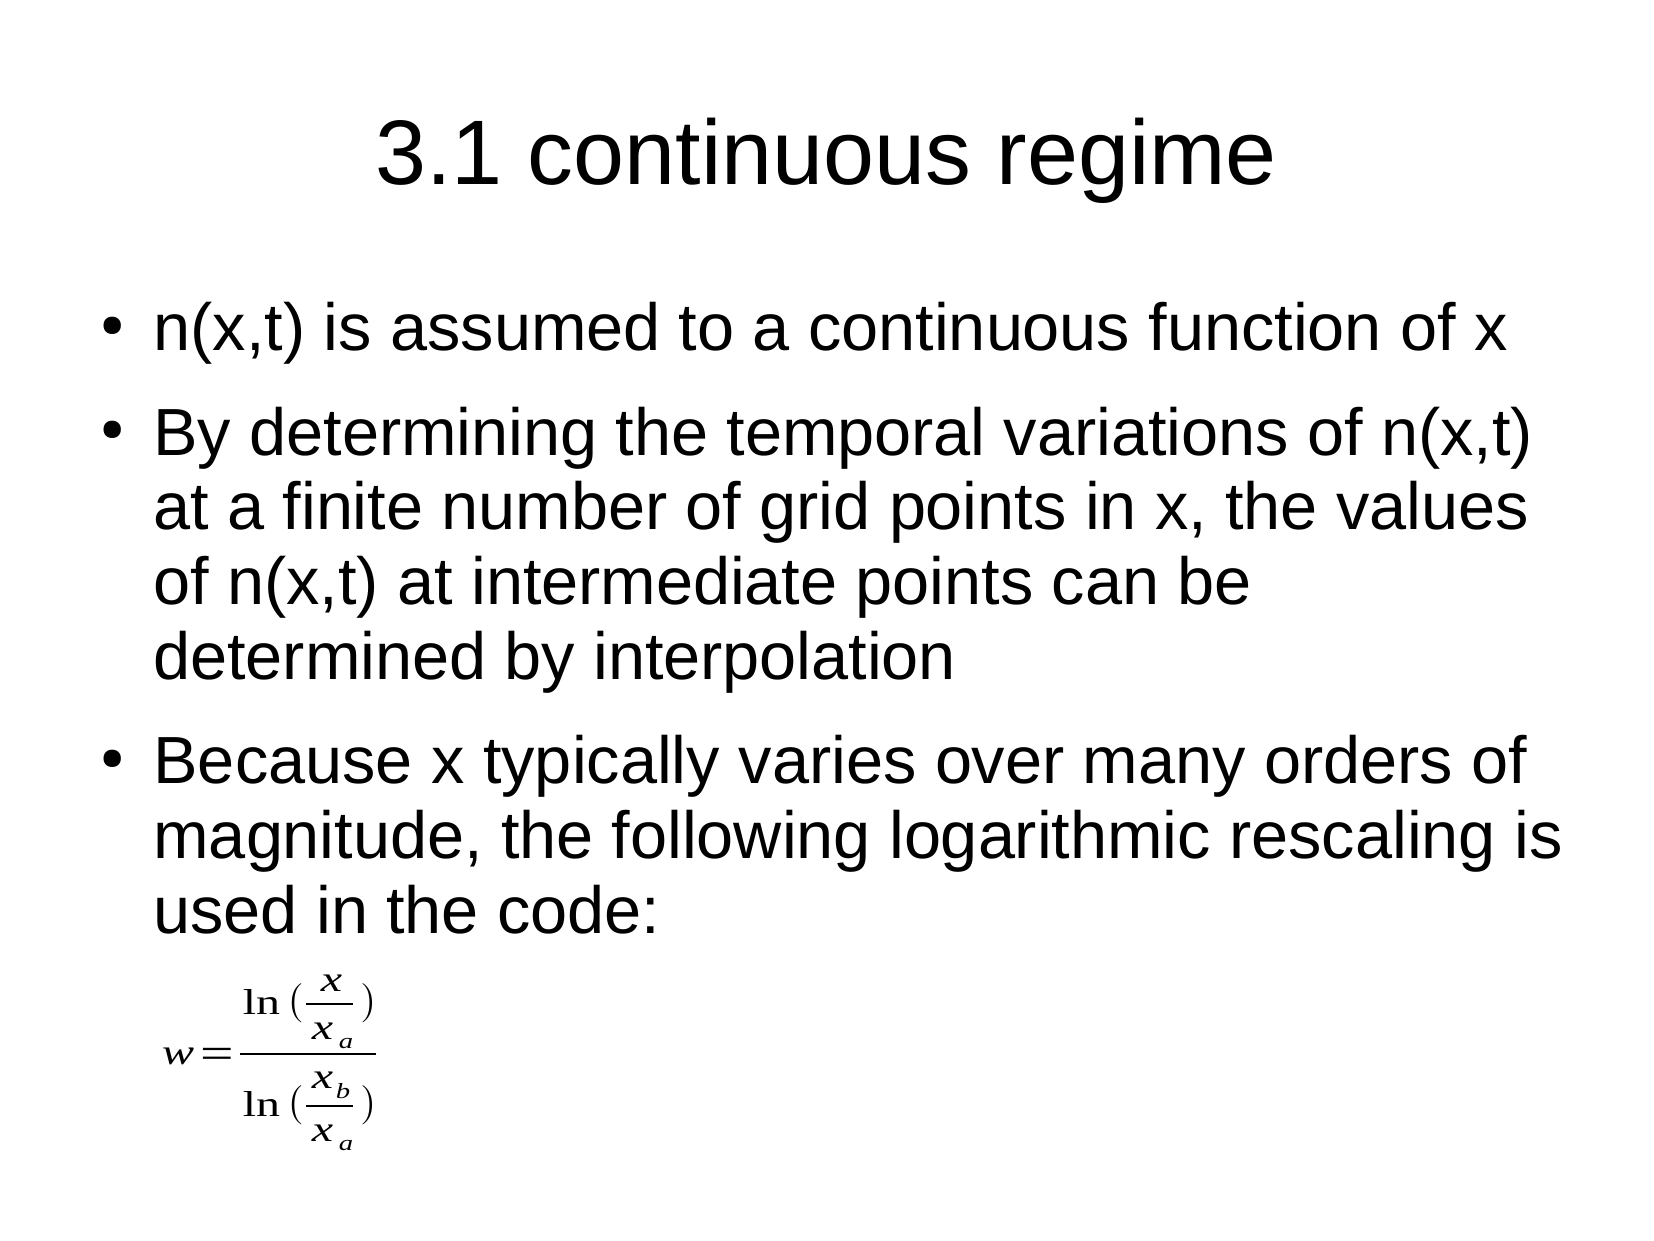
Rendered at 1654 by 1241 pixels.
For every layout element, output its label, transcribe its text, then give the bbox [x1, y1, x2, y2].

title 3.1 continuous regime [82, 49, 1571, 257]
list n(x,t) is assumed to a continuous function of x By determining the temporal variations of n(x,t) at a finite number of grid points in x, the values of n(x,t) at intermediate points can be determined by interpolation Because x typically varies over many orders of magnitude, the following logarithmic rescaling is used in the code: [82, 290, 1571, 1010]
chart [150, 960, 391, 1156]
